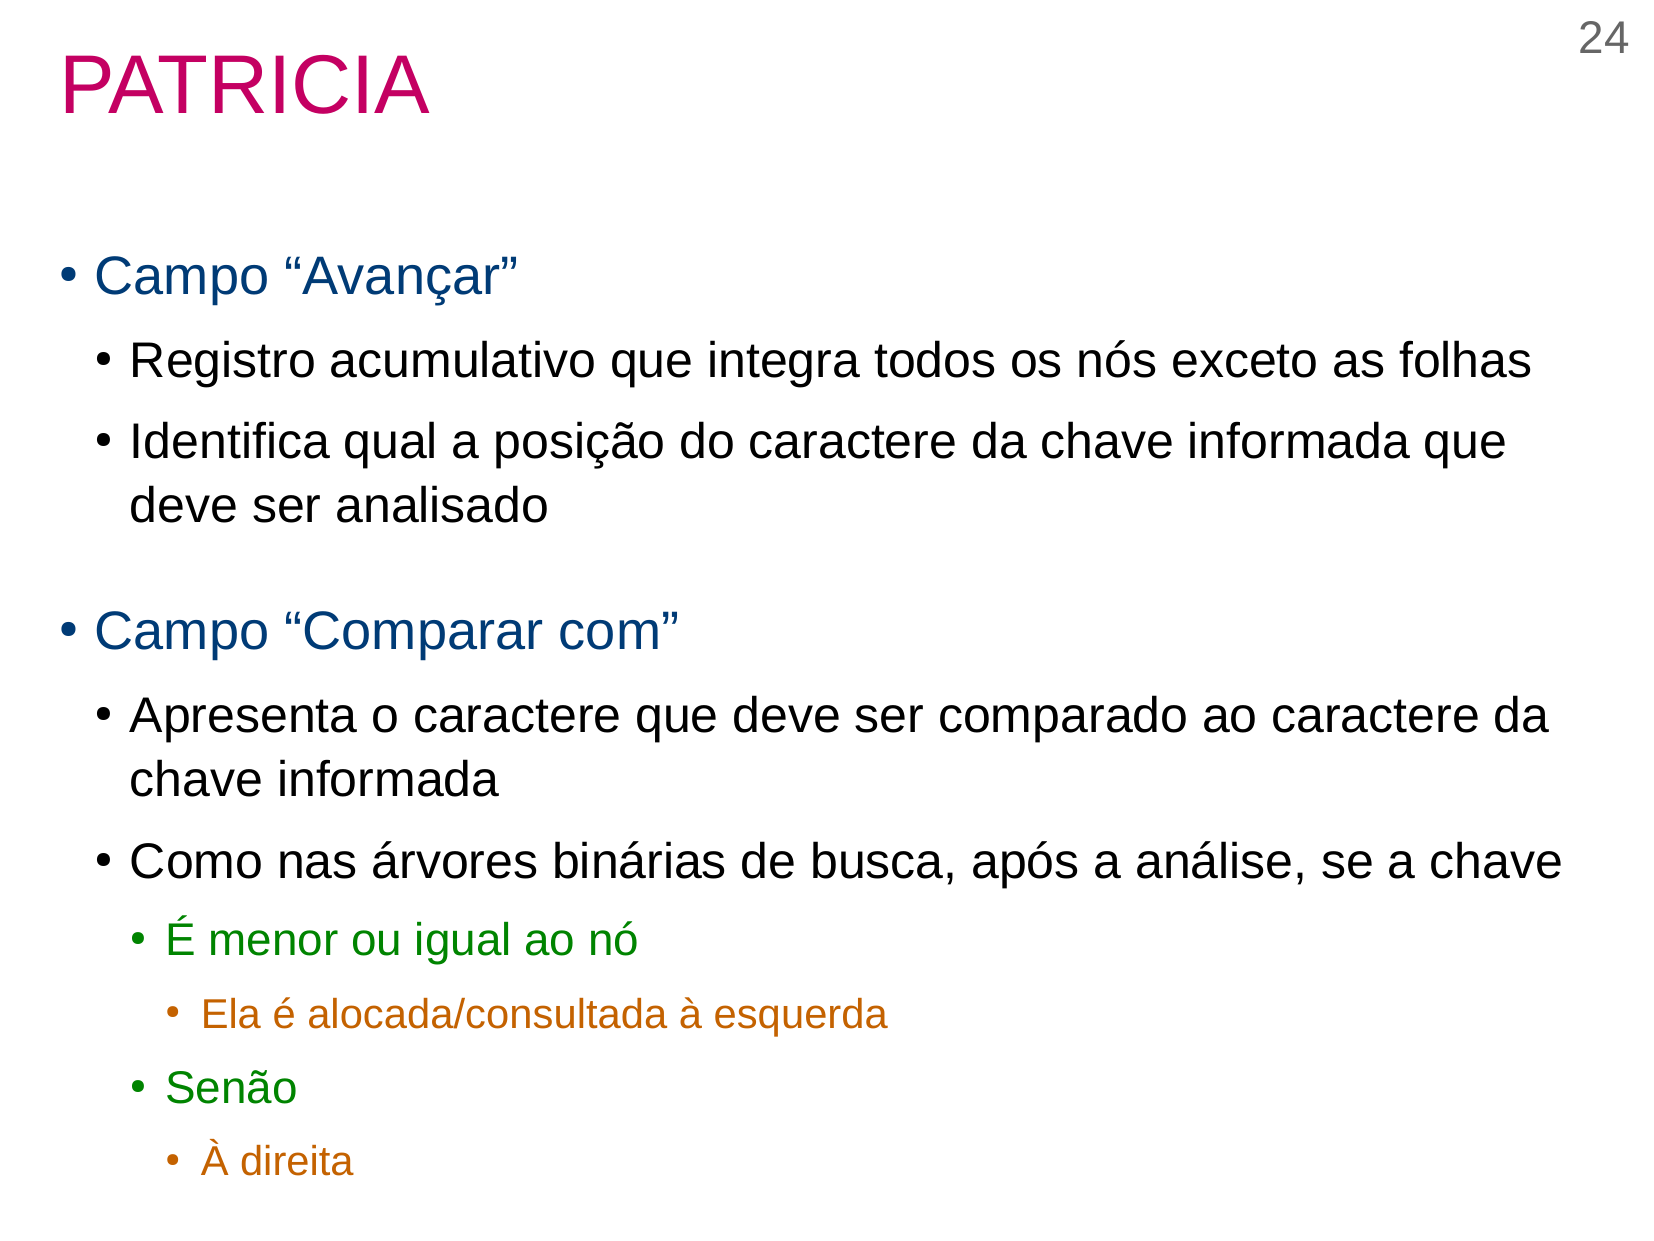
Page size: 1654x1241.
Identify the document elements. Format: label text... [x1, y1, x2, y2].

list Campo “Avançar” Registro acumulativo que integra todos os nós exceto as folhas Identifica qual a posição do caractere da chave informada que deve ser analisado Campo “Comparar com” Apresenta o caractere que deve ser comparado ao caractere da chave informada Como nas árvores binárias de busca, após a análise, se a chave É menor ou igual ao nó Ela é alocada/consultada à esquerda Senão À direita [59, 236, 1595, 1211]
title PATRICIA [59, 29, 1595, 148]
